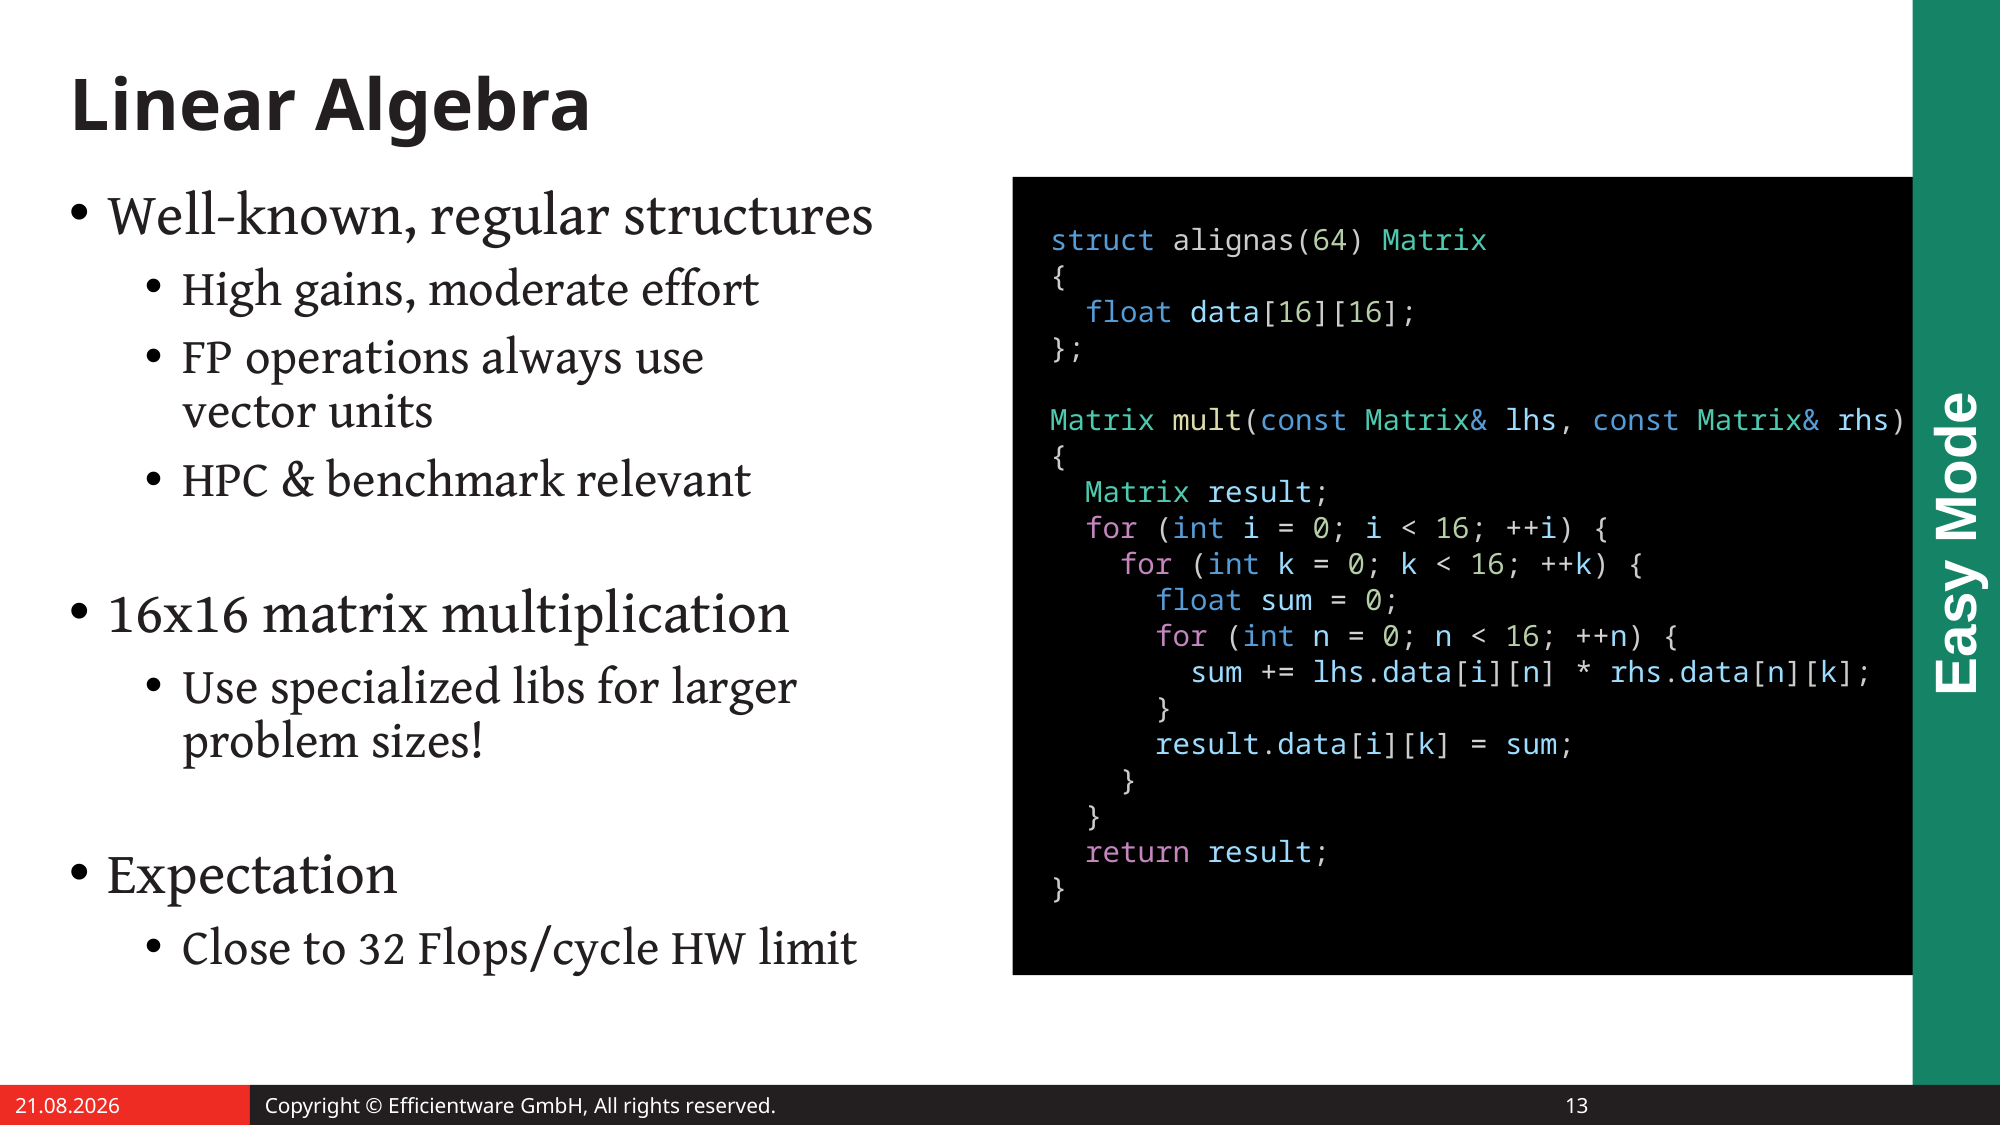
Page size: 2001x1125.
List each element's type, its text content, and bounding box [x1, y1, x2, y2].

title Linear Algebra [55, 52, 1945, 156]
footer Copyright © Efficientware GmbH, All rights reserved. [249, 1084, 1550, 1125]
slide_number <number> [1550, 1084, 2000, 1125]
list Well-known, regular structures High gains, moderate effort FP operations always use vector units HPC & benchmark relevant 16x16 matrix multiplication Use specialized libs for larger problem sizes! Expectation Close to 32 Flops/cycle HW limit [55, 176, 983, 1063]
list struct alignas(64) Matrix { float data[16][16]; }; Matrix mult(const Matrix& lhs, const Matrix& rhs) { Matrix result; for (int i = 0; i < 16; ++i) { for (int k = 0; k < 16; ++k) { float sum = 0; for (int n = 0; n < 16; ++n) { sum += lhs.data[i][n] * rhs.data[n][k]; } result.data[i][k] = sum; } } return result; } [1012, 176, 1912, 976]
slide_number 02.11.2025 [0, 1084, 249, 1125]
text_box Easy Mode [1912, 0, 2000, 1084]
